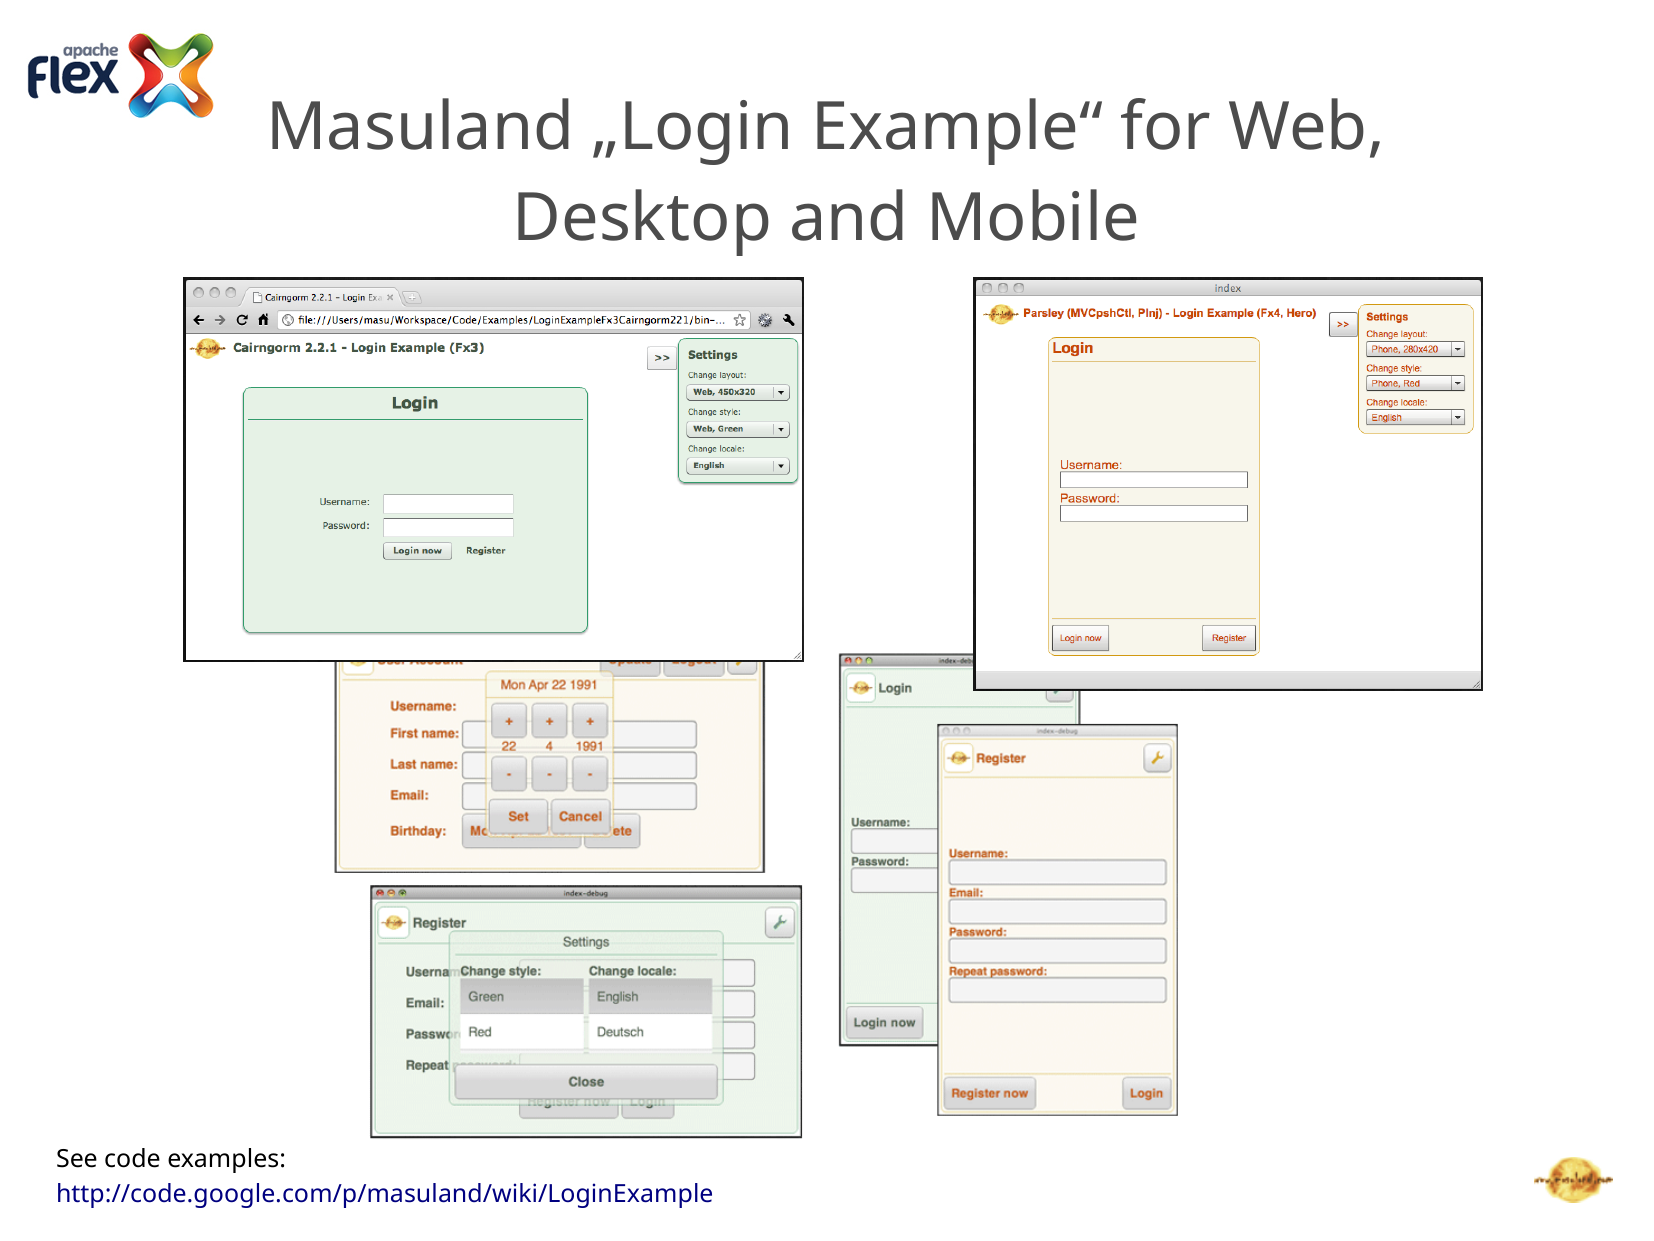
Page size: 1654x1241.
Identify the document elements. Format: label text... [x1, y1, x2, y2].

title Masuland „Login Example“ for Web, Desktop and Mobile [205, 88, 1448, 250]
text_box See code examples: http://code.google.com/p/masuland/wiki/LoginExample [41, 1133, 1004, 1210]
picture [25, 25, 215, 125]
picture [183, 277, 1483, 1164]
picture [1534, 1157, 1613, 1203]
